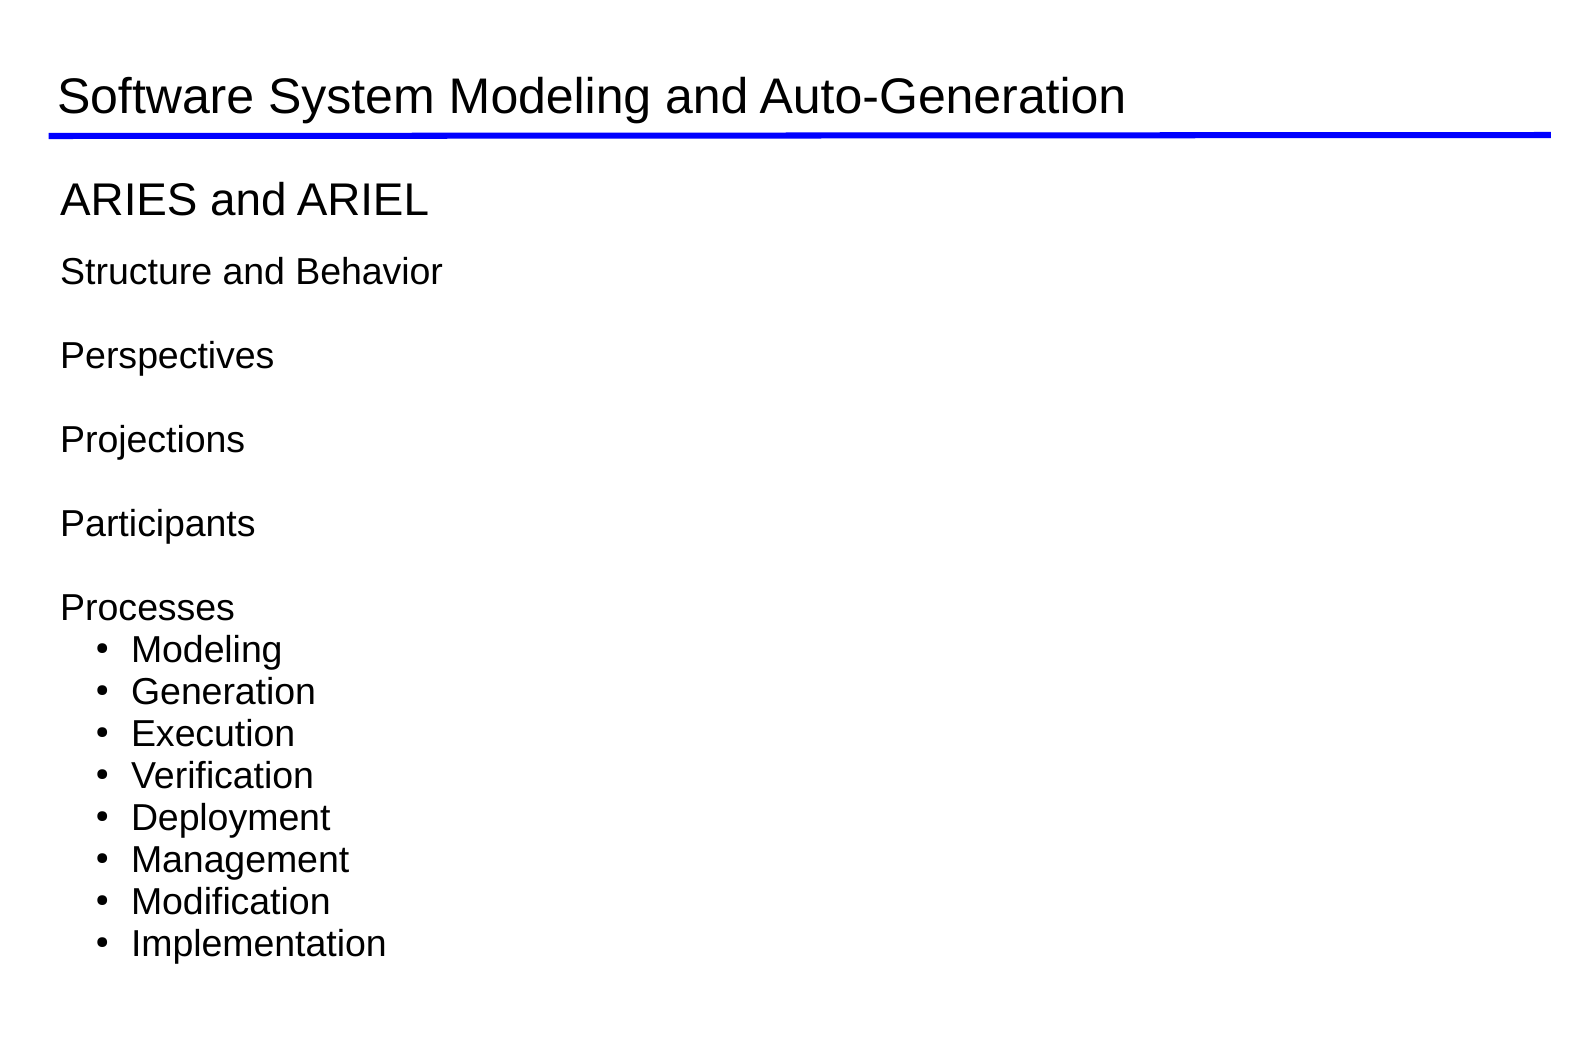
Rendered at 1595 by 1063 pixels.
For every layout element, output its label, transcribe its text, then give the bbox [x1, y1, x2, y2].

text_box ARIES and ARIEL [45, 166, 445, 233]
text_box Software System Modeling and Auto-Generation [42, 60, 1142, 132]
text_box Structure and Behavior Perspectives Projections Participants Processes Modeling Generation Execution Verification Deployment Management Modification Implementation [45, 243, 458, 1015]
